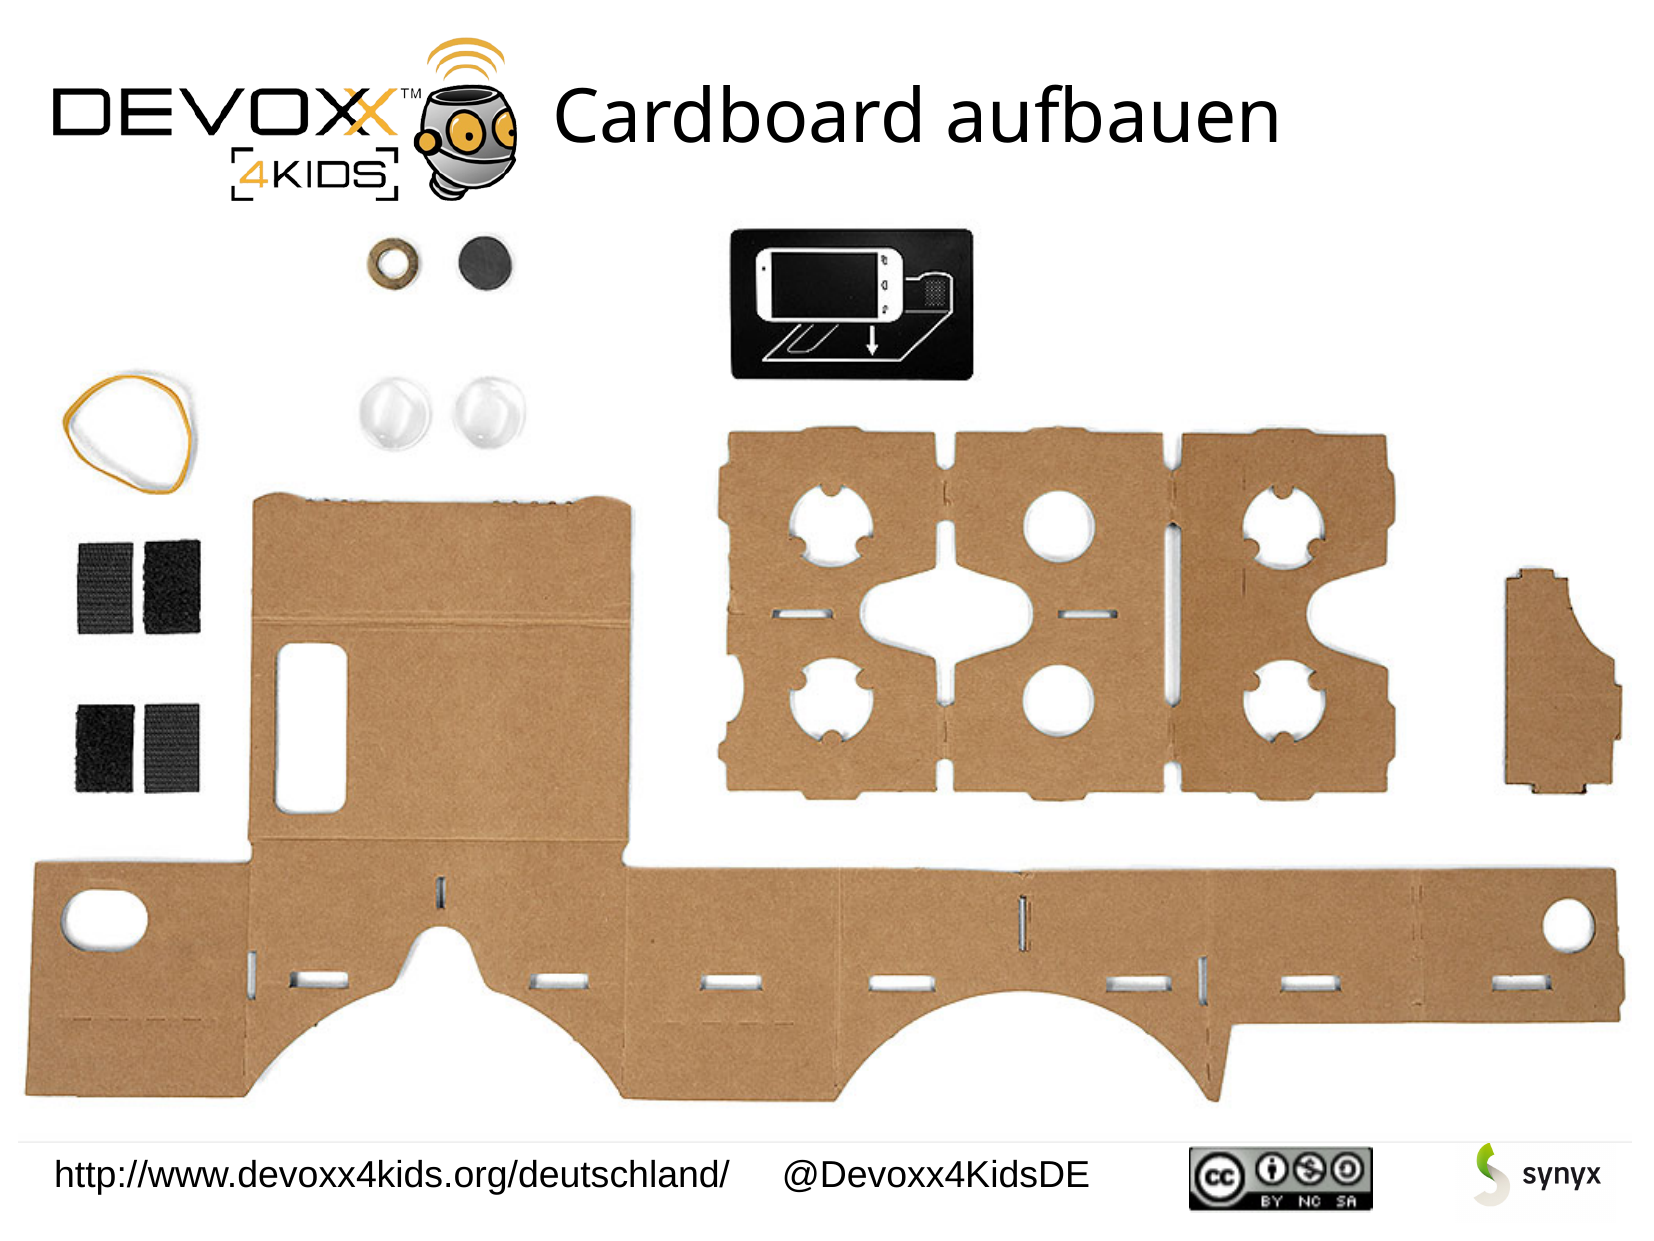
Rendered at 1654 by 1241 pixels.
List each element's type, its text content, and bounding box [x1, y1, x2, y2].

picture [18, 207, 1632, 1223]
picture [53, 37, 517, 201]
title Cardboard aufbauen [537, 60, 1595, 207]
picture [1189, 1146, 1373, 1213]
